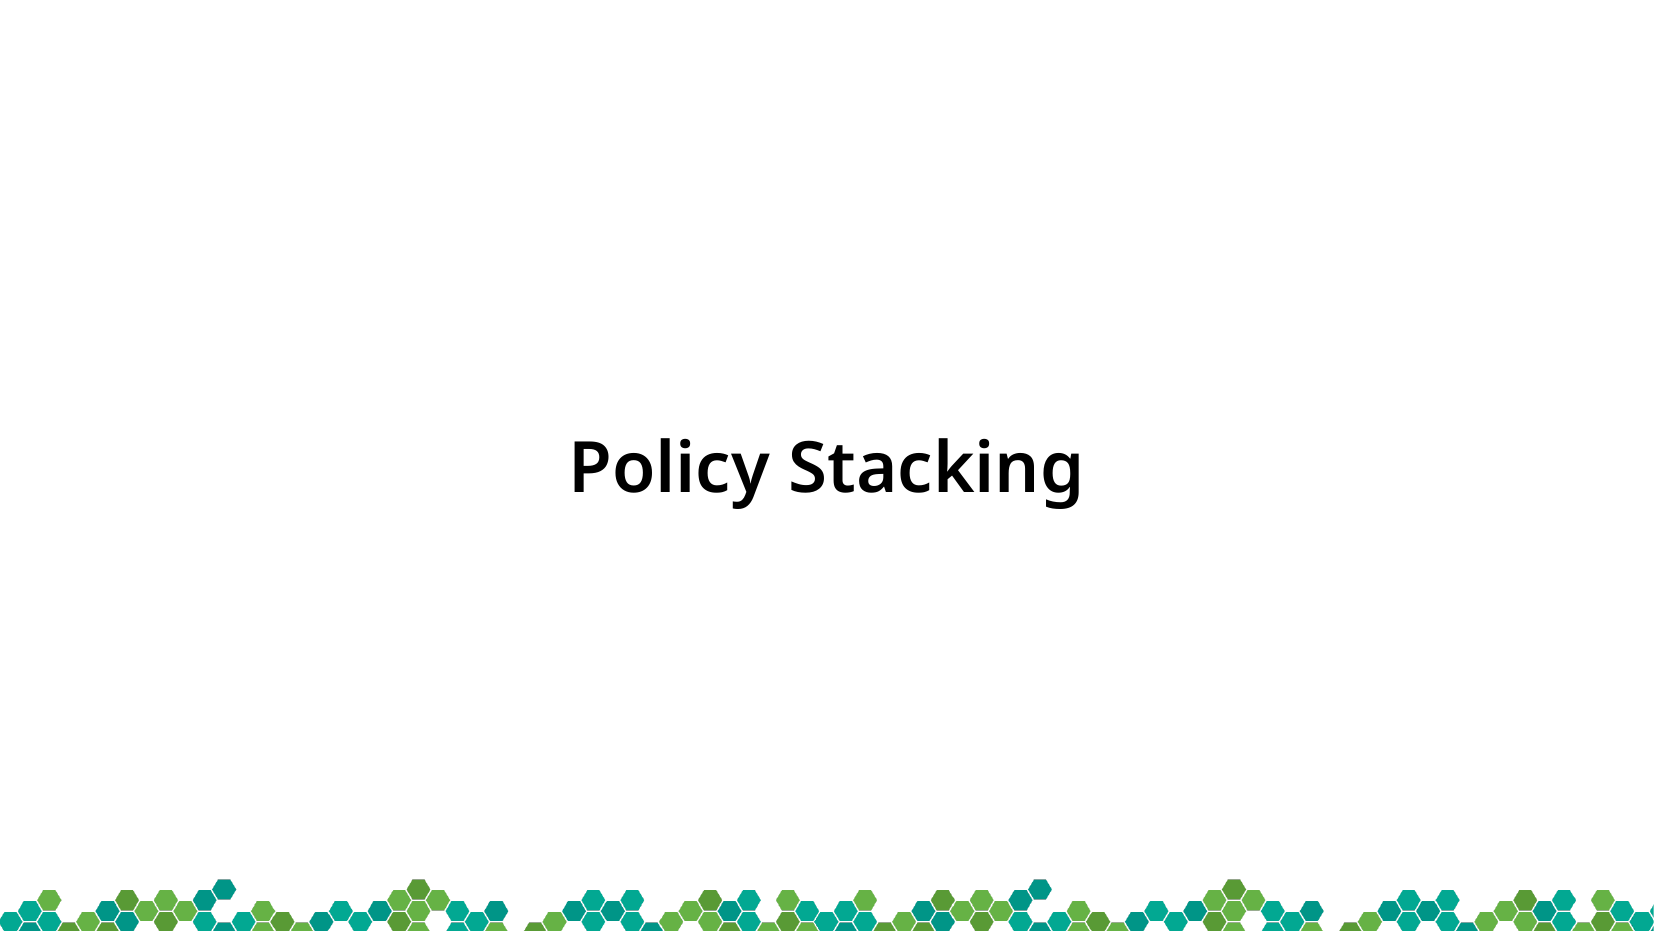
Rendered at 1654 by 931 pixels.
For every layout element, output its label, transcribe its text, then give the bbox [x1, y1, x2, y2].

title Policy Stacking [82, 387, 1571, 543]
picture [0, 871, 1654, 931]
